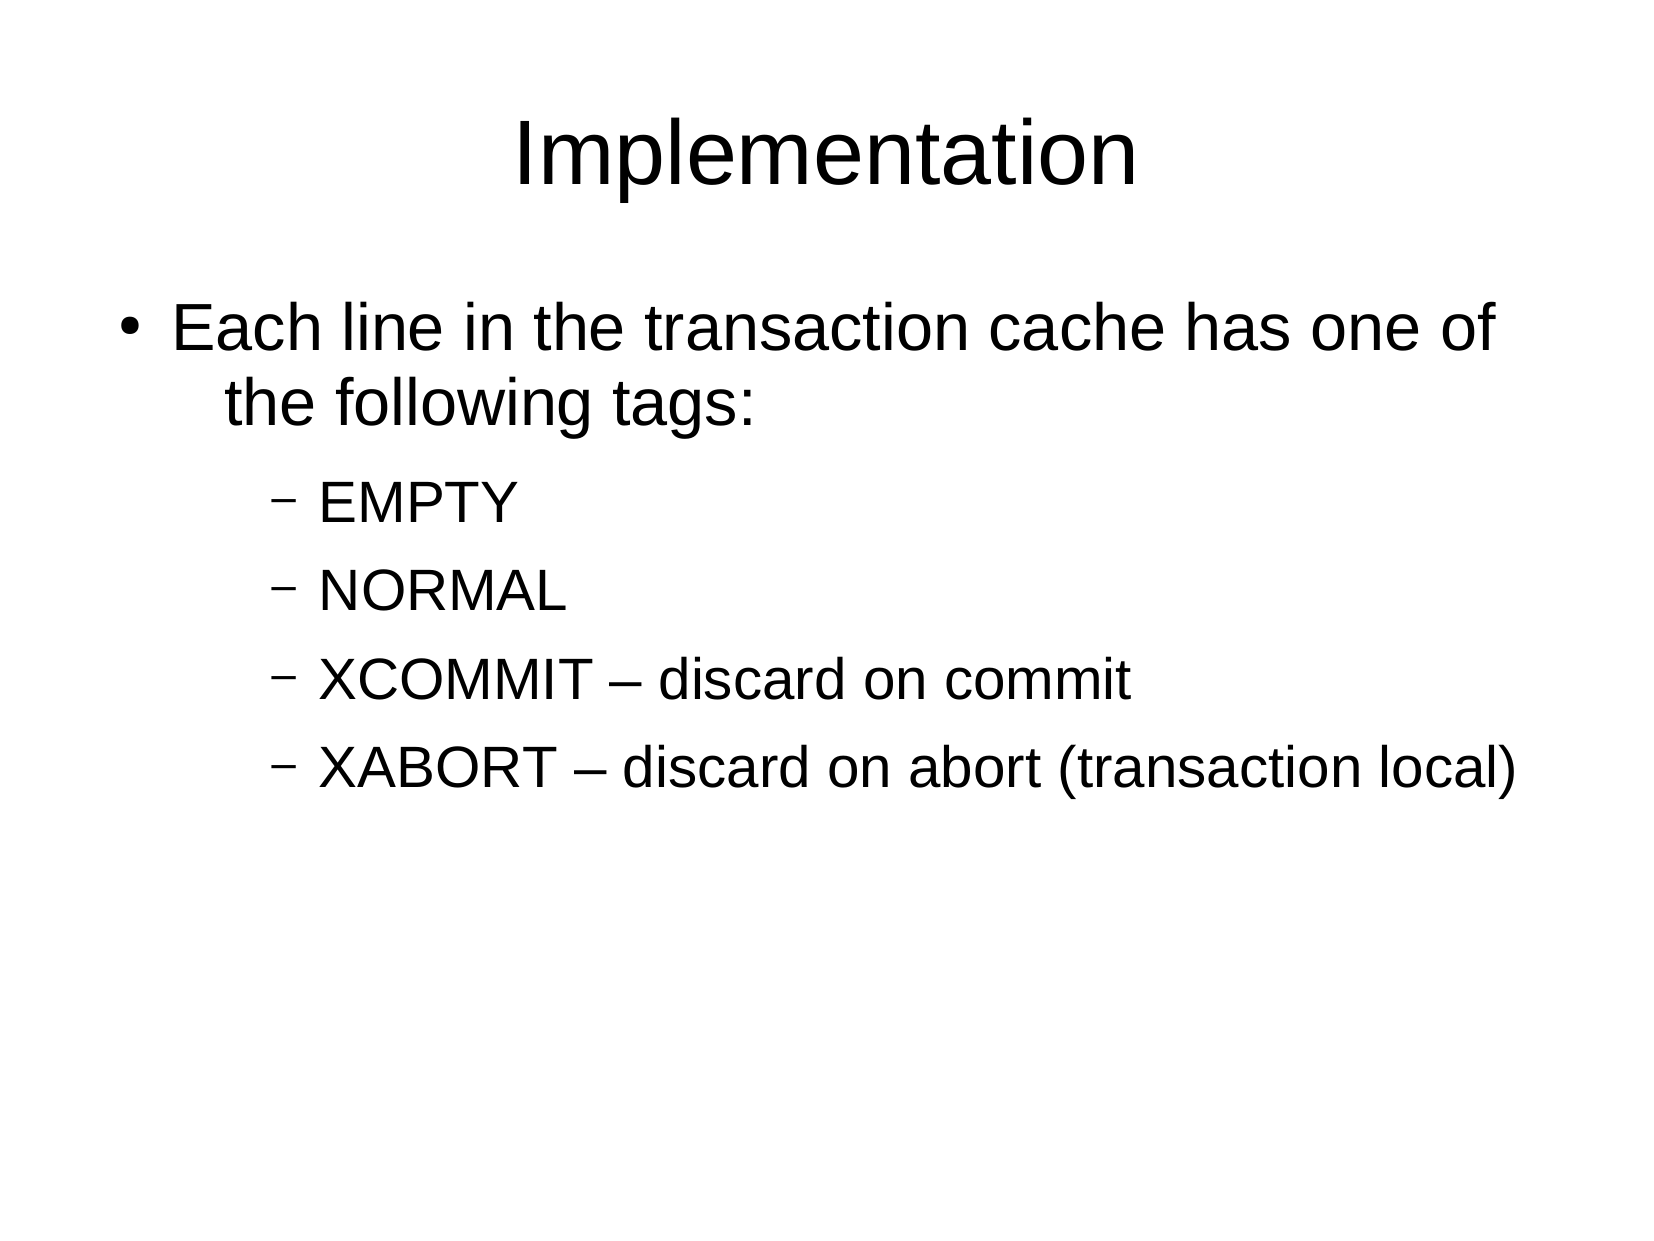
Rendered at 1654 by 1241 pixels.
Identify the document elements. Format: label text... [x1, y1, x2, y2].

list Each line in the transaction cache has one of the following tags: EMPTY NORMAL XCOMMIT – discard on commit XABORT – discard on abort (transaction local) [82, 290, 1571, 1109]
title Implementation [82, 49, 1571, 257]
